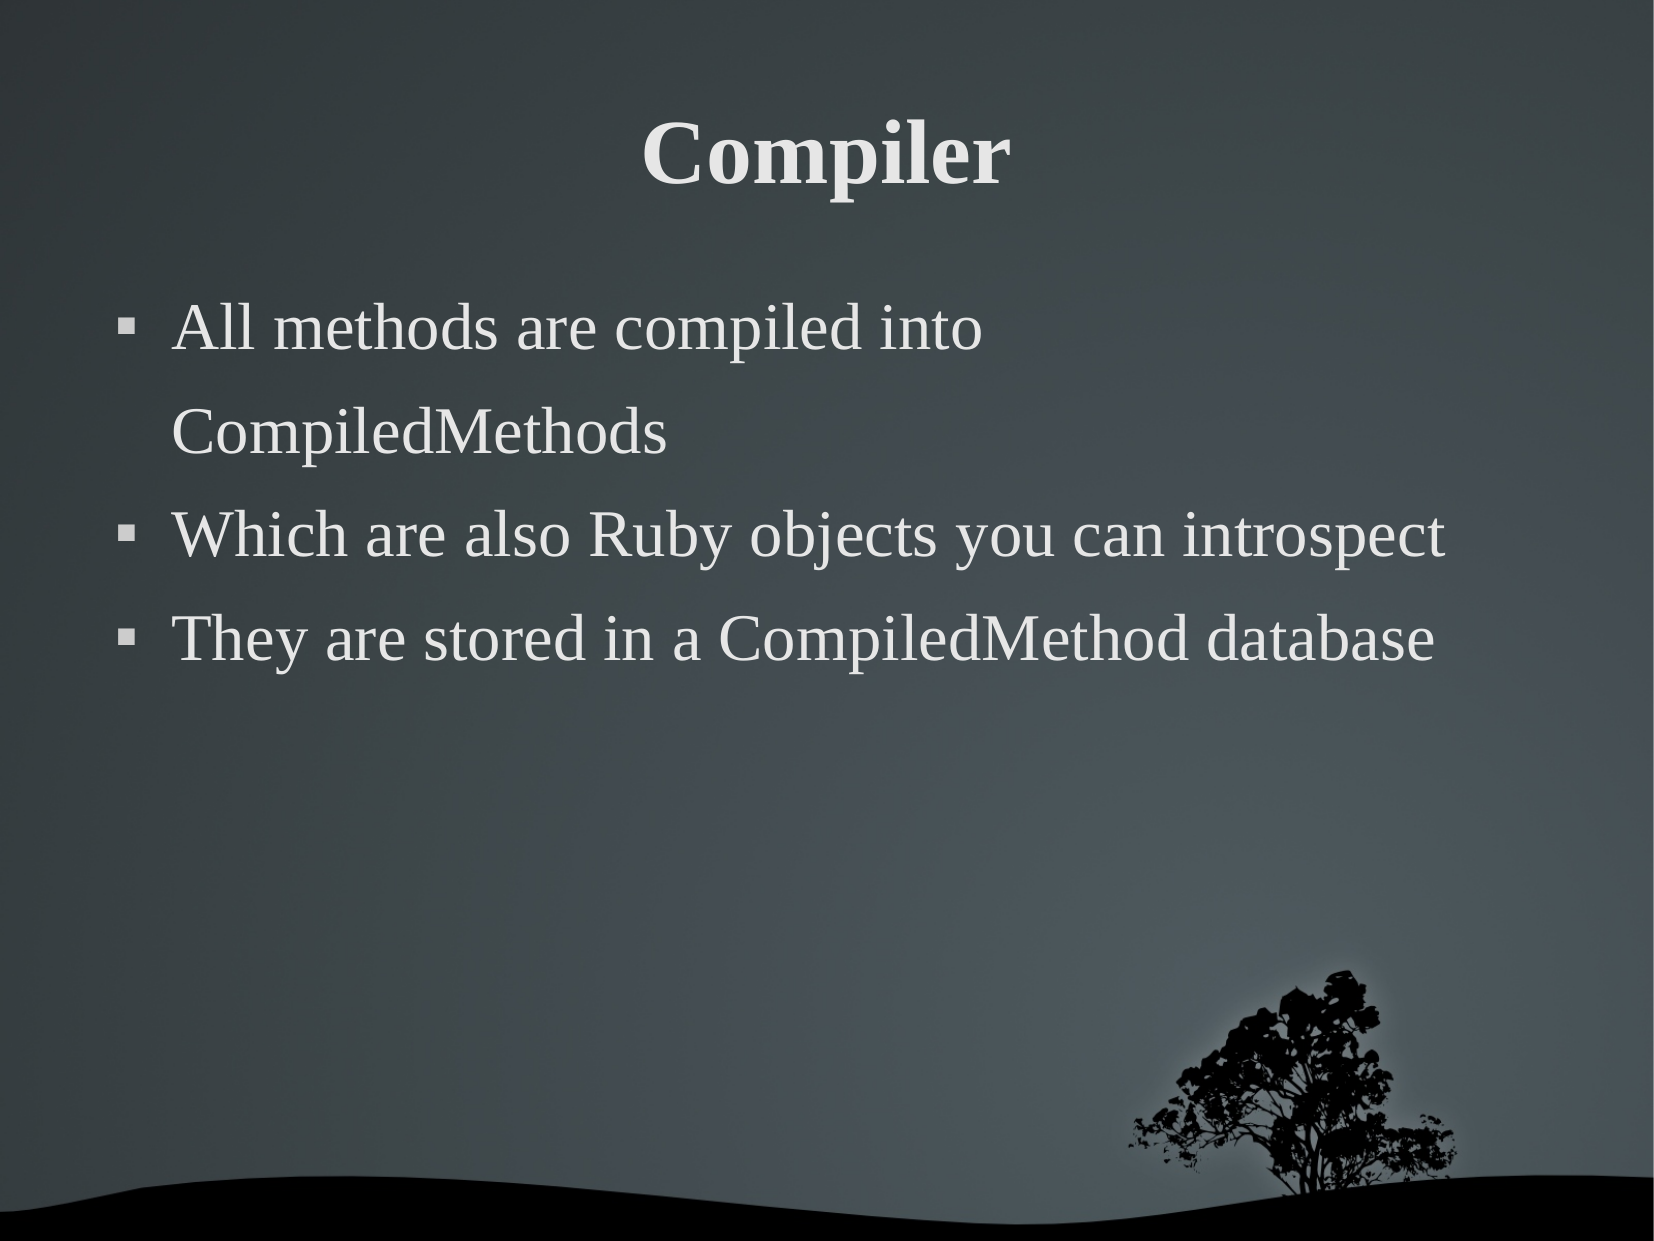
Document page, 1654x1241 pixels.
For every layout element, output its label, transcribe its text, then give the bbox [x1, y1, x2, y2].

picture [0, 0, 1654, 1241]
title Compiler [82, 56, 1571, 250]
list All methods are compiled into CompiledMethods Which are also Ruby objects you can introspect They are stored in a CompiledMethod database [82, 290, 1571, 1094]
